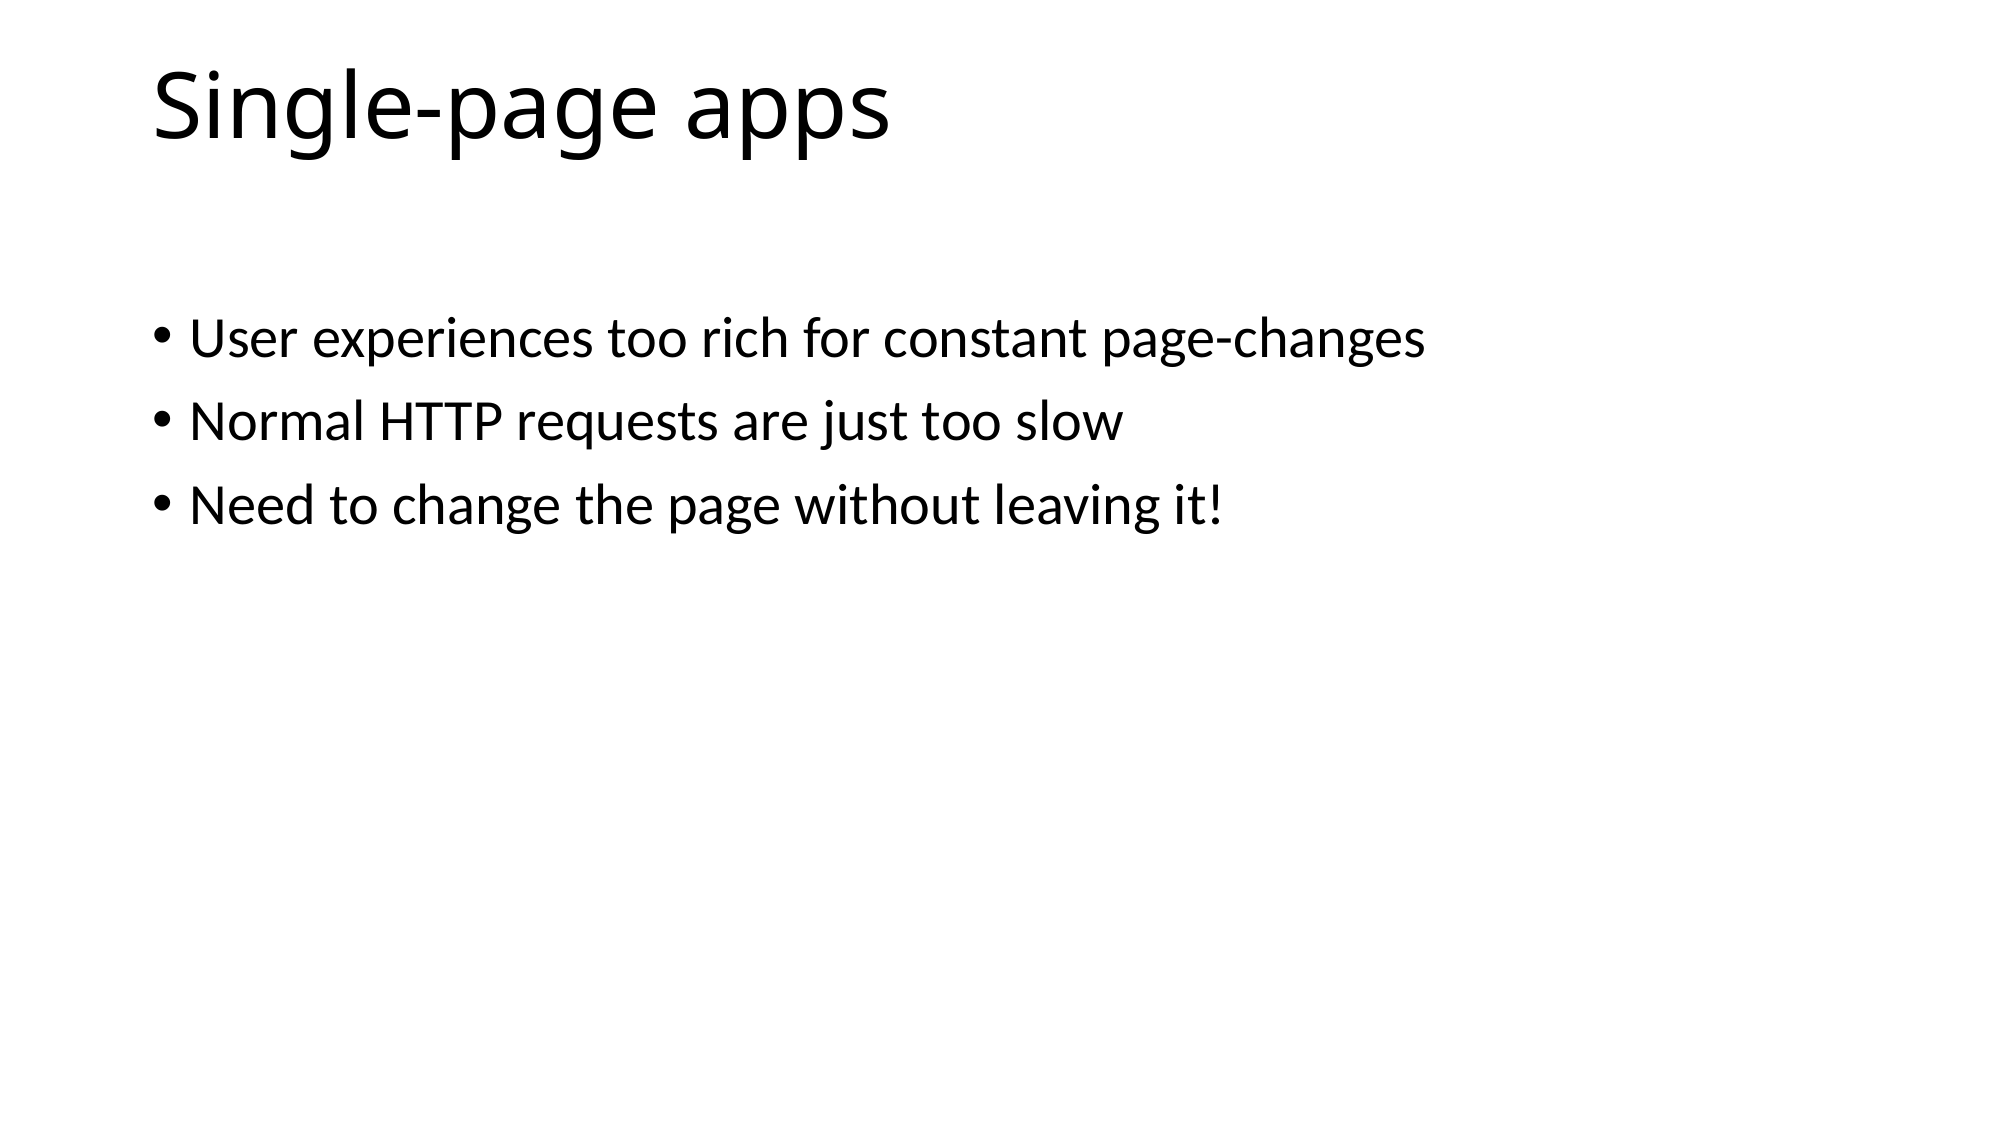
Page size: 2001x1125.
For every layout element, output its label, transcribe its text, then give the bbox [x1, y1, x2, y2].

title Single-page apps [137, 0, 1863, 218]
list User experiences too rich for constant page-changes Normal HTTP requests are just too slow Need to change the page without leaving it! [137, 299, 1863, 1014]
